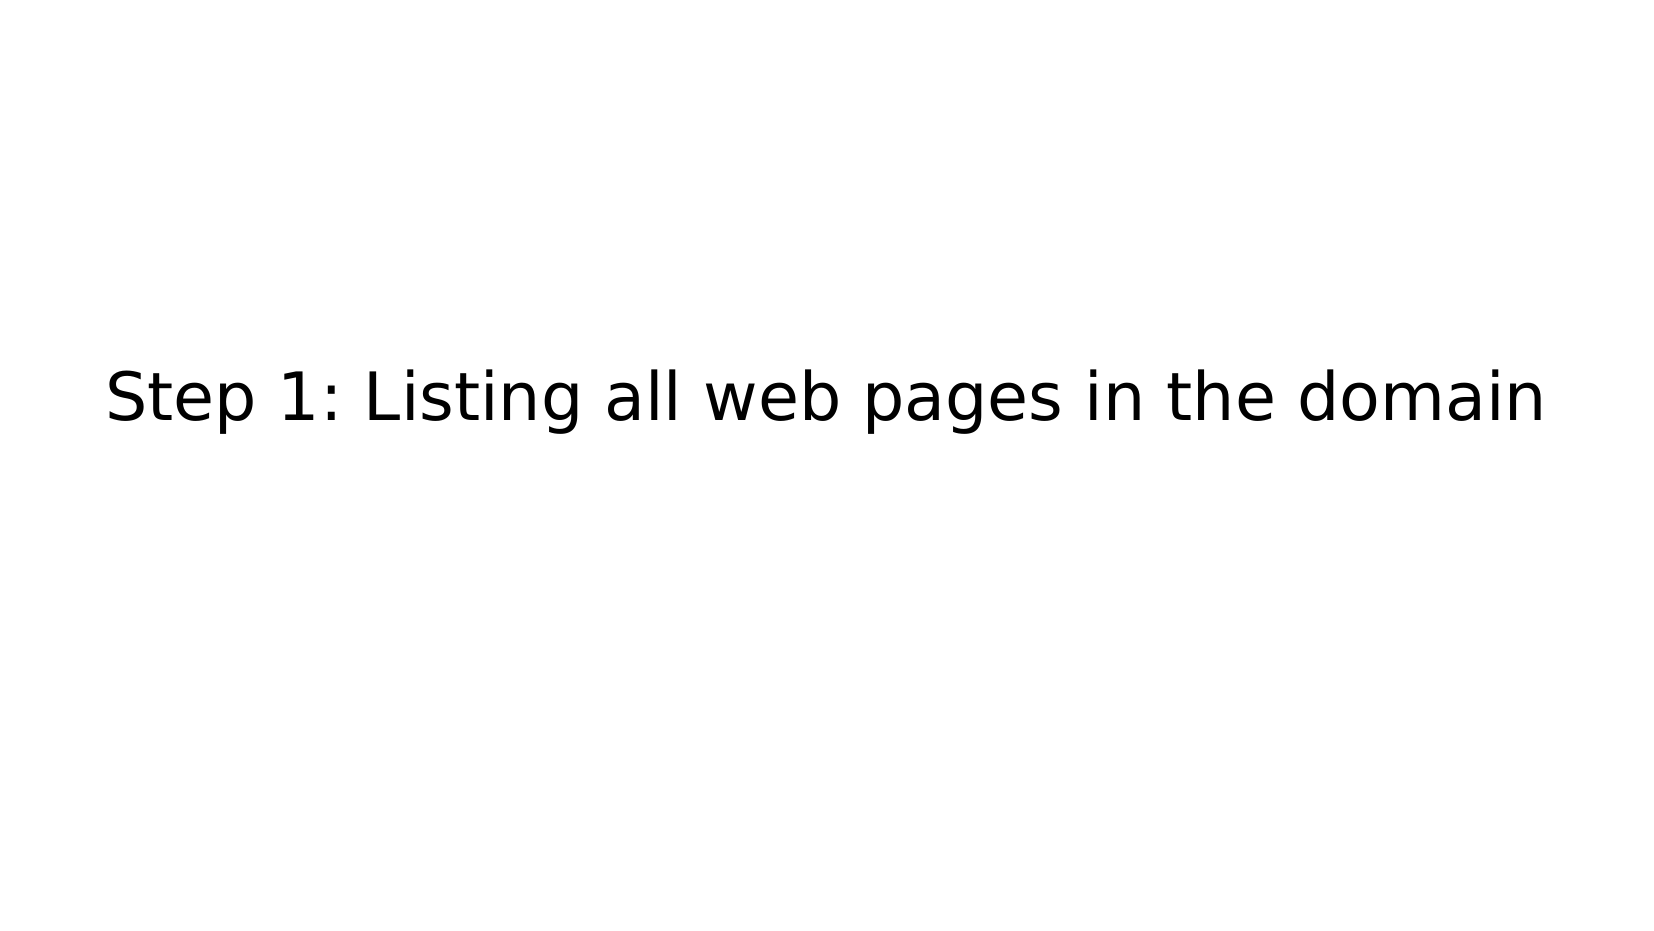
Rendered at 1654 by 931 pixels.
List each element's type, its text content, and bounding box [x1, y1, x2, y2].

subtitle Step 1: Listing all web pages in the domain [82, 37, 1571, 757]
